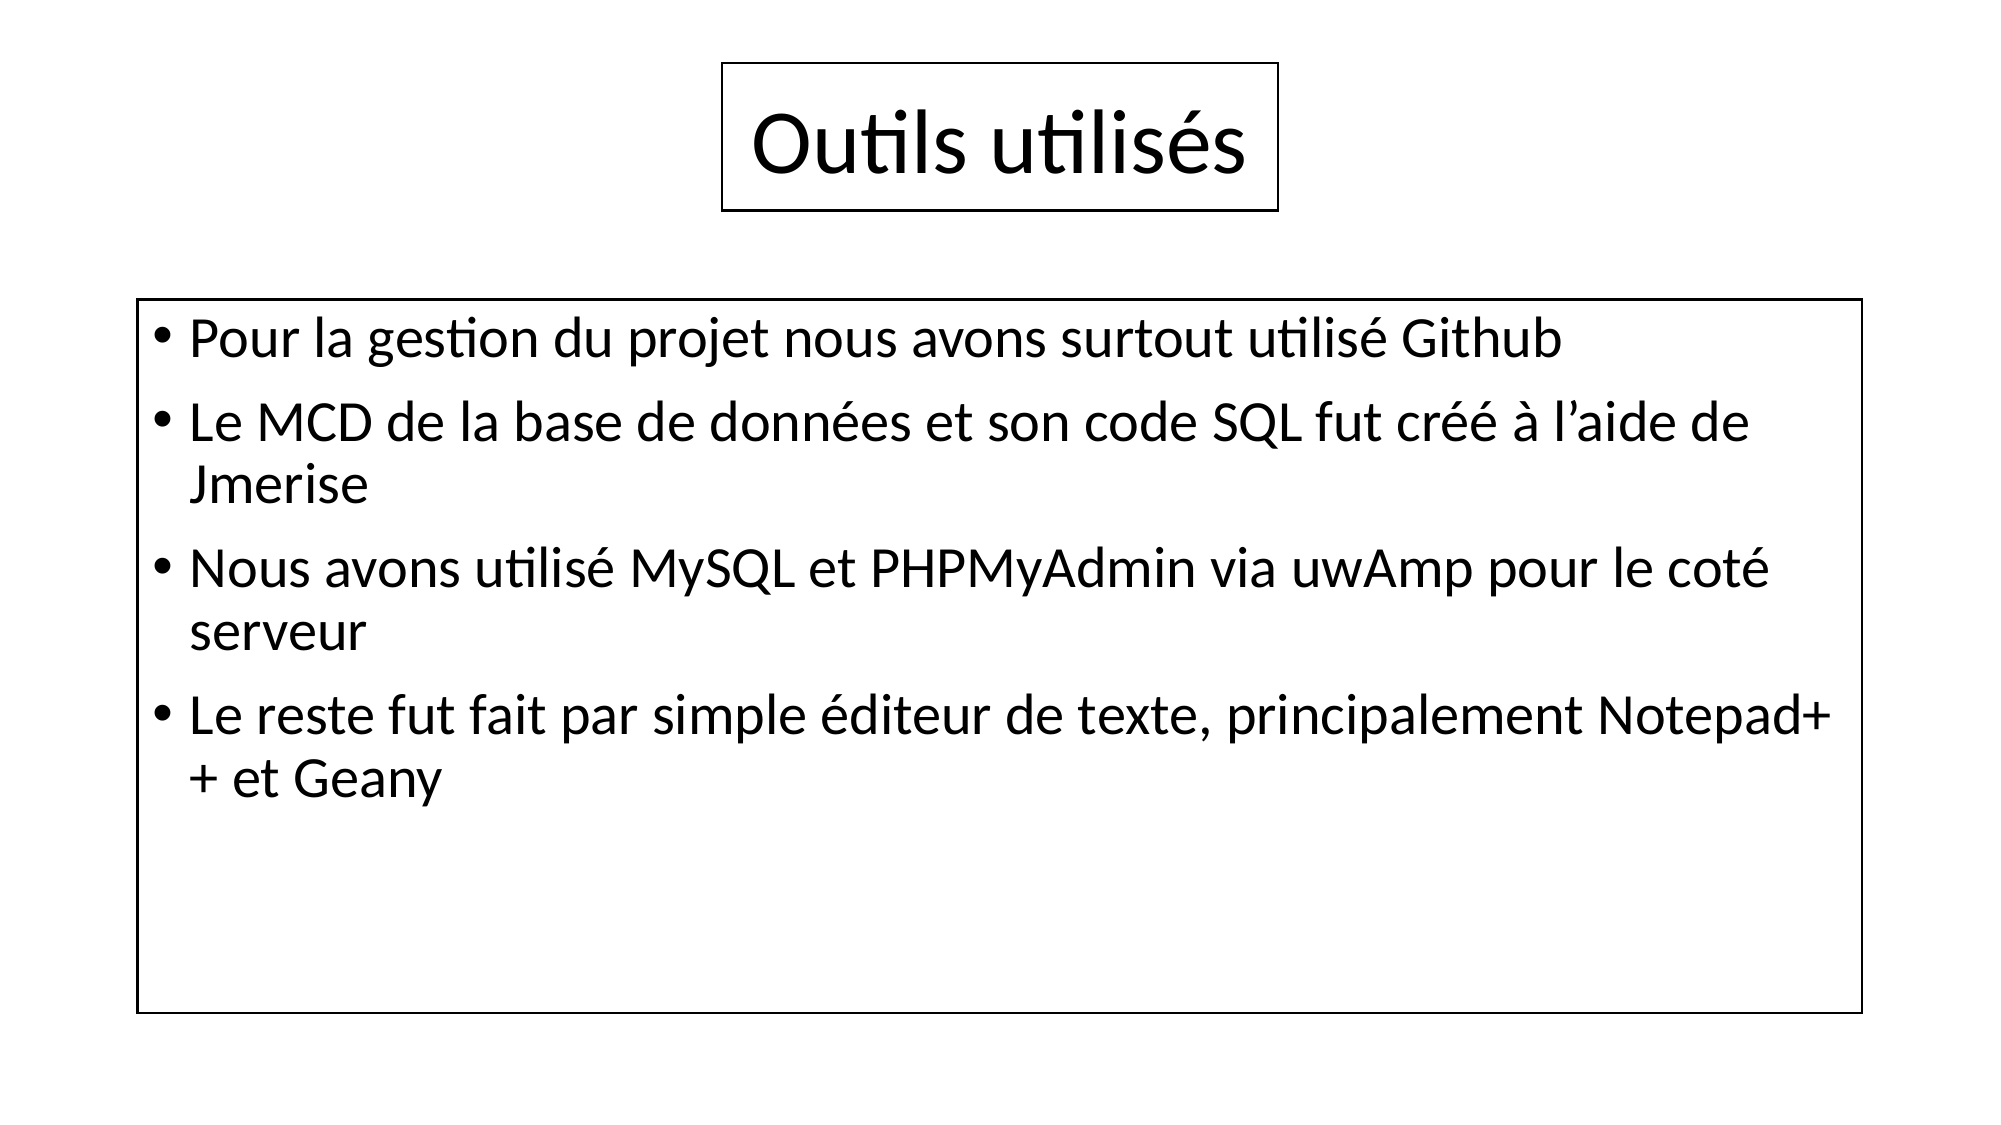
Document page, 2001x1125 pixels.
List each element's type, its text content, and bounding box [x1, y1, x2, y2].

list Pour la gestion du projet nous avons surtout utilisé Github Le MCD de la base de données et son code SQL fut créé à l’aide de Jmerise Nous avons utilisé MySQL et PHPMyAdmin via uwAmp pour le coté serveur Le reste fut fait par simple éditeur de texte, principalement Notepad++ et Geany [137, 299, 1863, 1014]
title Outils utilisés [721, 62, 1279, 211]
